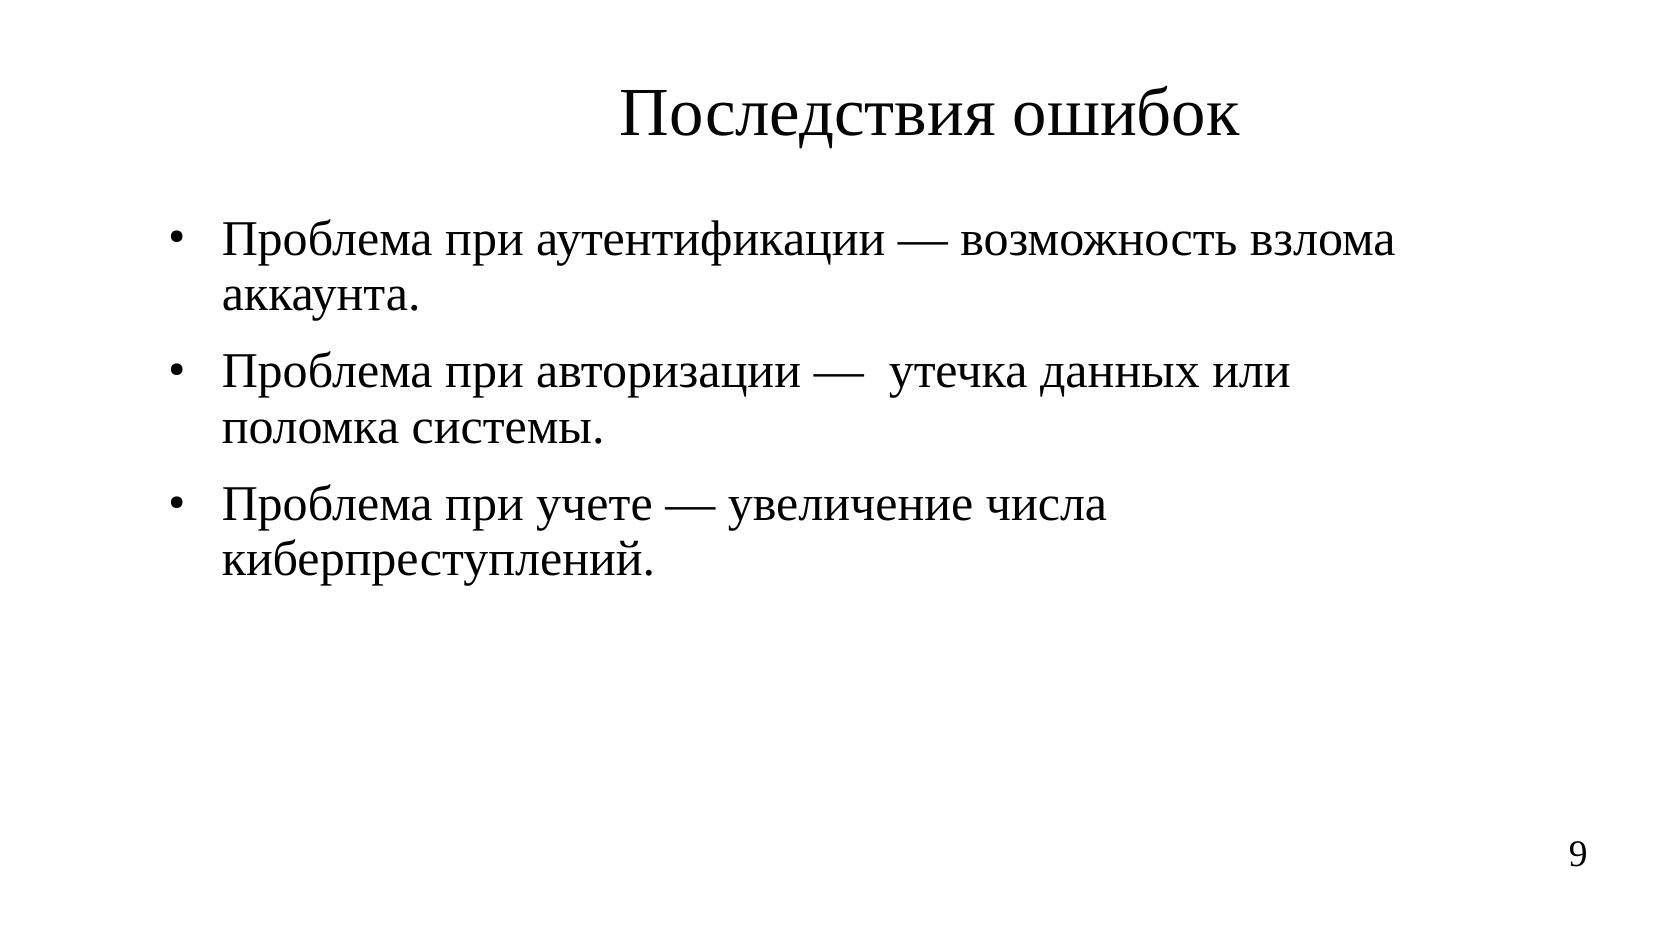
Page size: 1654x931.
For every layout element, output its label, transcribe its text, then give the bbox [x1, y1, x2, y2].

title Последствия ошибок [265, 35, 1595, 189]
text_box 9 [975, 825, 1603, 881]
list Проблема при аутентификации — возможность взлома аккаунта. Проблема при авторизации — утечка данных или поломка системы. Проблема при учете — увеличение числа киберпреступлений. [151, 210, 1426, 751]
